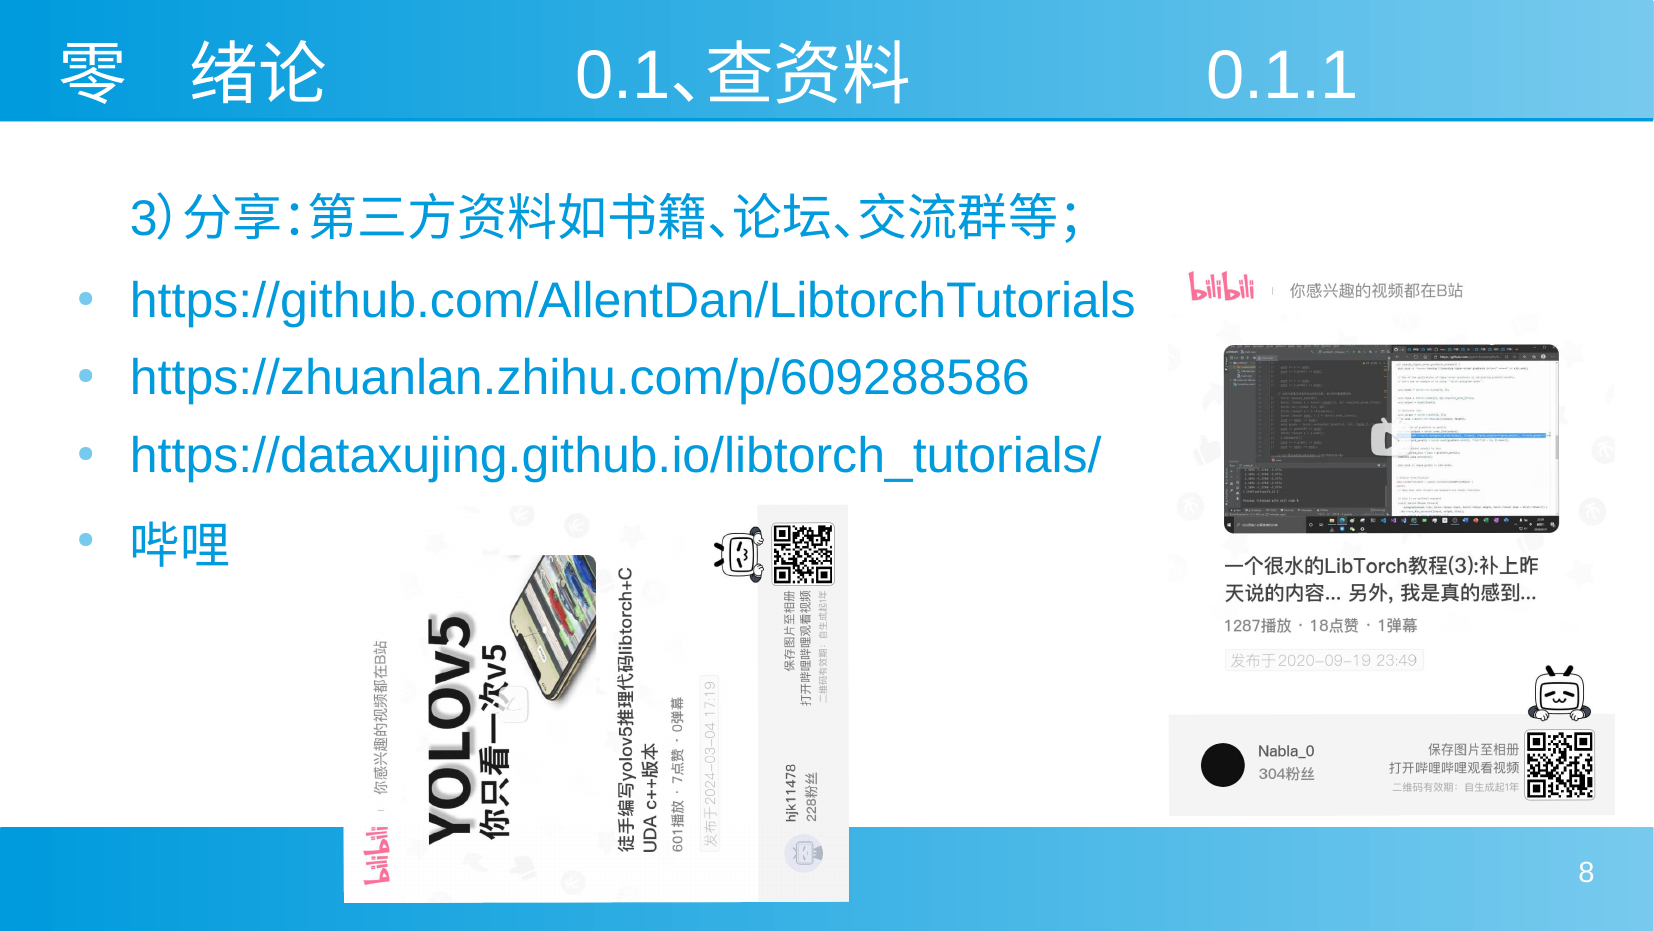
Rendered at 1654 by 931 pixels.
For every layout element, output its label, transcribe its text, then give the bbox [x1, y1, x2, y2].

picture [342, 504, 849, 903]
title 零 绪论 0.1、查资料 0.1.1 [59, 23, 1595, 115]
list 3）分享：第三方资料如书籍、论坛、交流群等； https://github.com/AllentDan/LibtorchTutorials https://zhuanlan.zhihu.com/p/609288586 https://dataxujing.github.io/libtorch_tutorials/ 哔哩 [59, 177, 1595, 768]
picture [1167, 248, 1615, 816]
